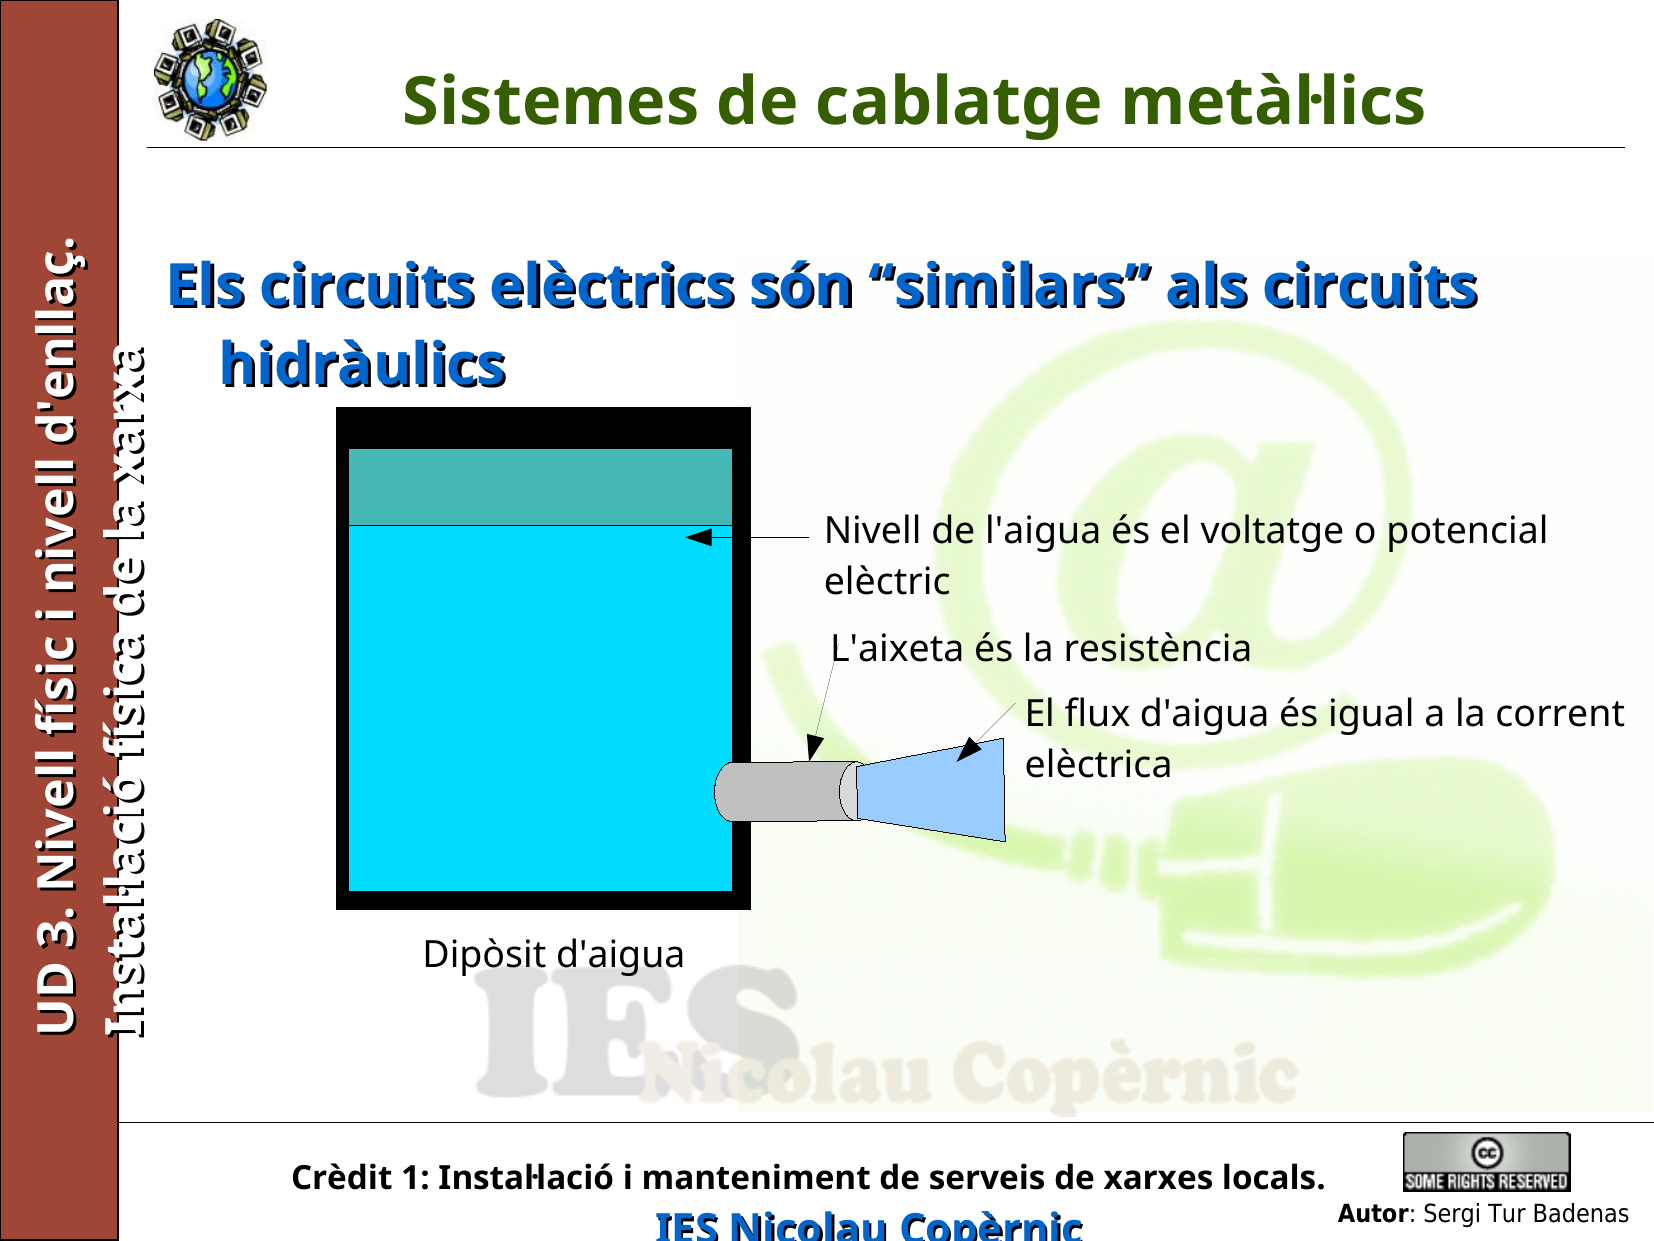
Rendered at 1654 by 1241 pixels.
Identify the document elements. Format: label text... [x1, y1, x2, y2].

text_box Dipòsit d'aigua [407, 920, 682, 973]
text_box El flux d'aigua és igual a la corrent elèctrica [1009, 679, 1619, 769]
text_box Nivell de l'aigua és el voltatge o potencial elèctric [809, 496, 1532, 586]
picture [466, 252, 1654, 1117]
text_box L'aixeta és la resistència [815, 614, 1252, 667]
text_box [856, 738, 1006, 842]
picture [154, 19, 268, 142]
picture [1403, 1132, 1571, 1192]
text_box [336, 407, 854, 910]
list Els circuits elèctrics són “similars” als circuits hidràulics [147, 242, 1636, 1078]
title Sistemes de cablatge metàl·lics [171, 56, 1654, 141]
